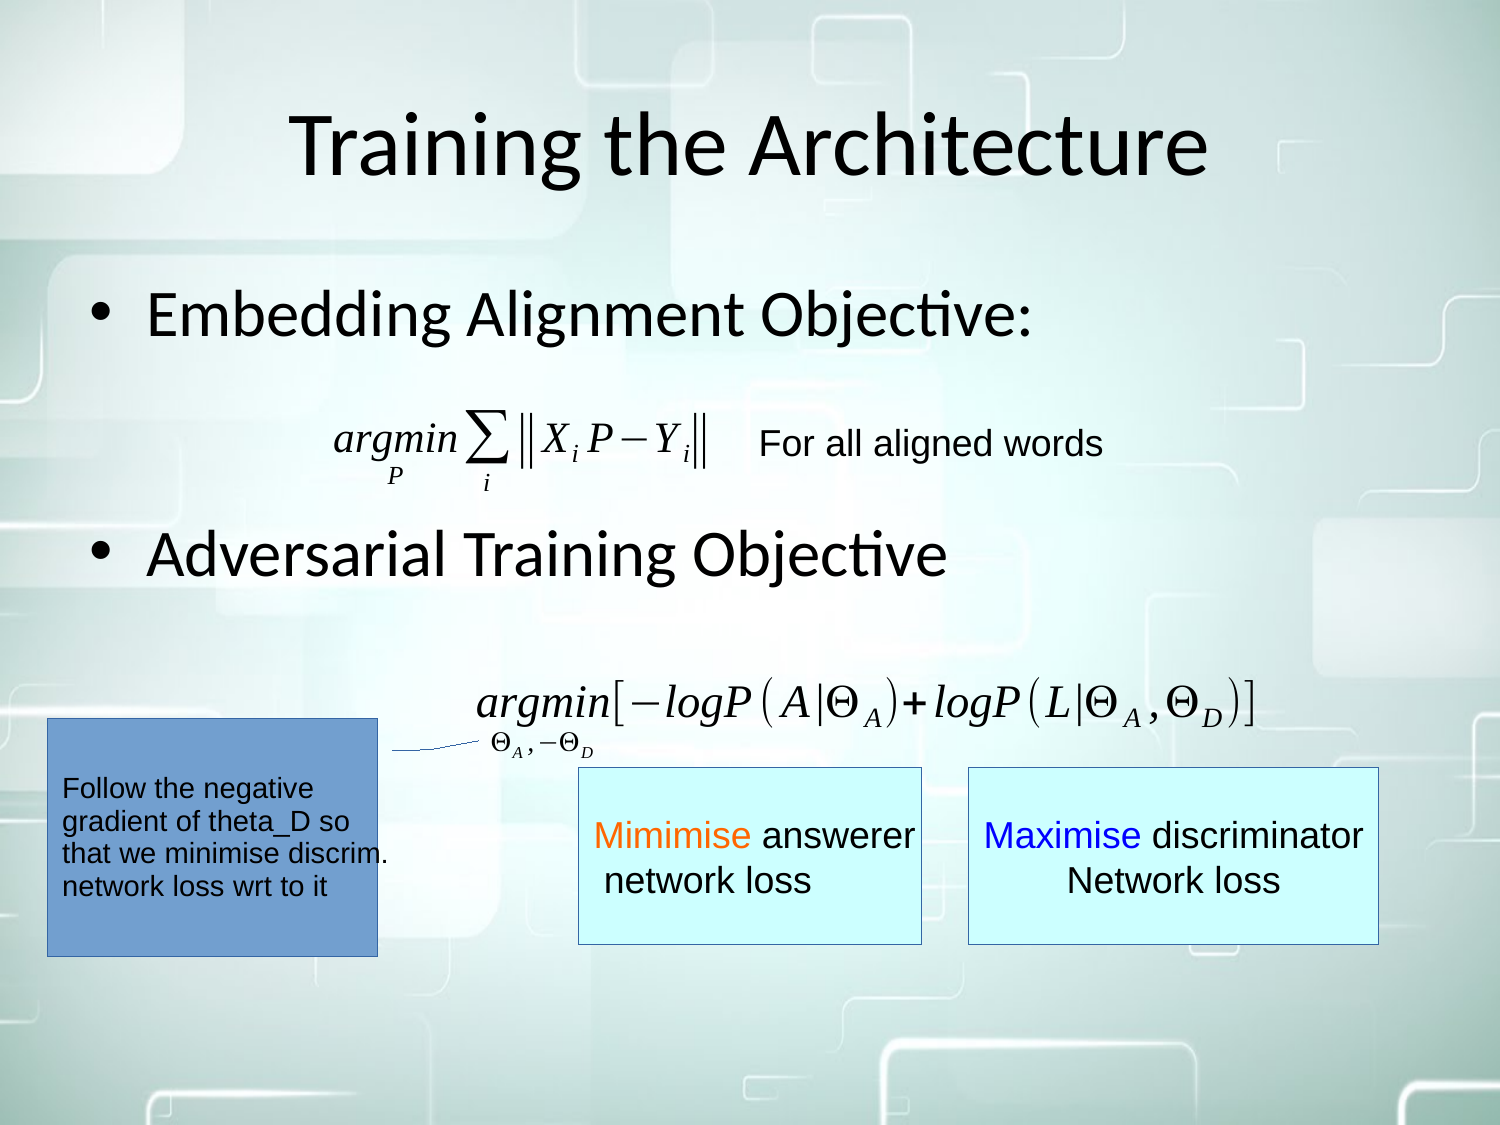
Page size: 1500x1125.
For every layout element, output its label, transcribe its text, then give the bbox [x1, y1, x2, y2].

text_box Embedding Alignment Objective: Adversarial Training Objective [75, 262, 1425, 1005]
text_box Training the Architecture [75, 45, 1425, 233]
chart [463, 673, 1268, 762]
text_box Maximise discriminator Network loss [969, 768, 1379, 945]
text_box Mimimise answerer network loss [579, 768, 921, 945]
text_box Follow the negative gradient of theta_D so that we minimise discrim. network loss wrt to it [47, 718, 378, 957]
chart [321, 407, 724, 497]
picture [0, 0, 1500, 1125]
text_box For all aligned words [744, 411, 1119, 469]
